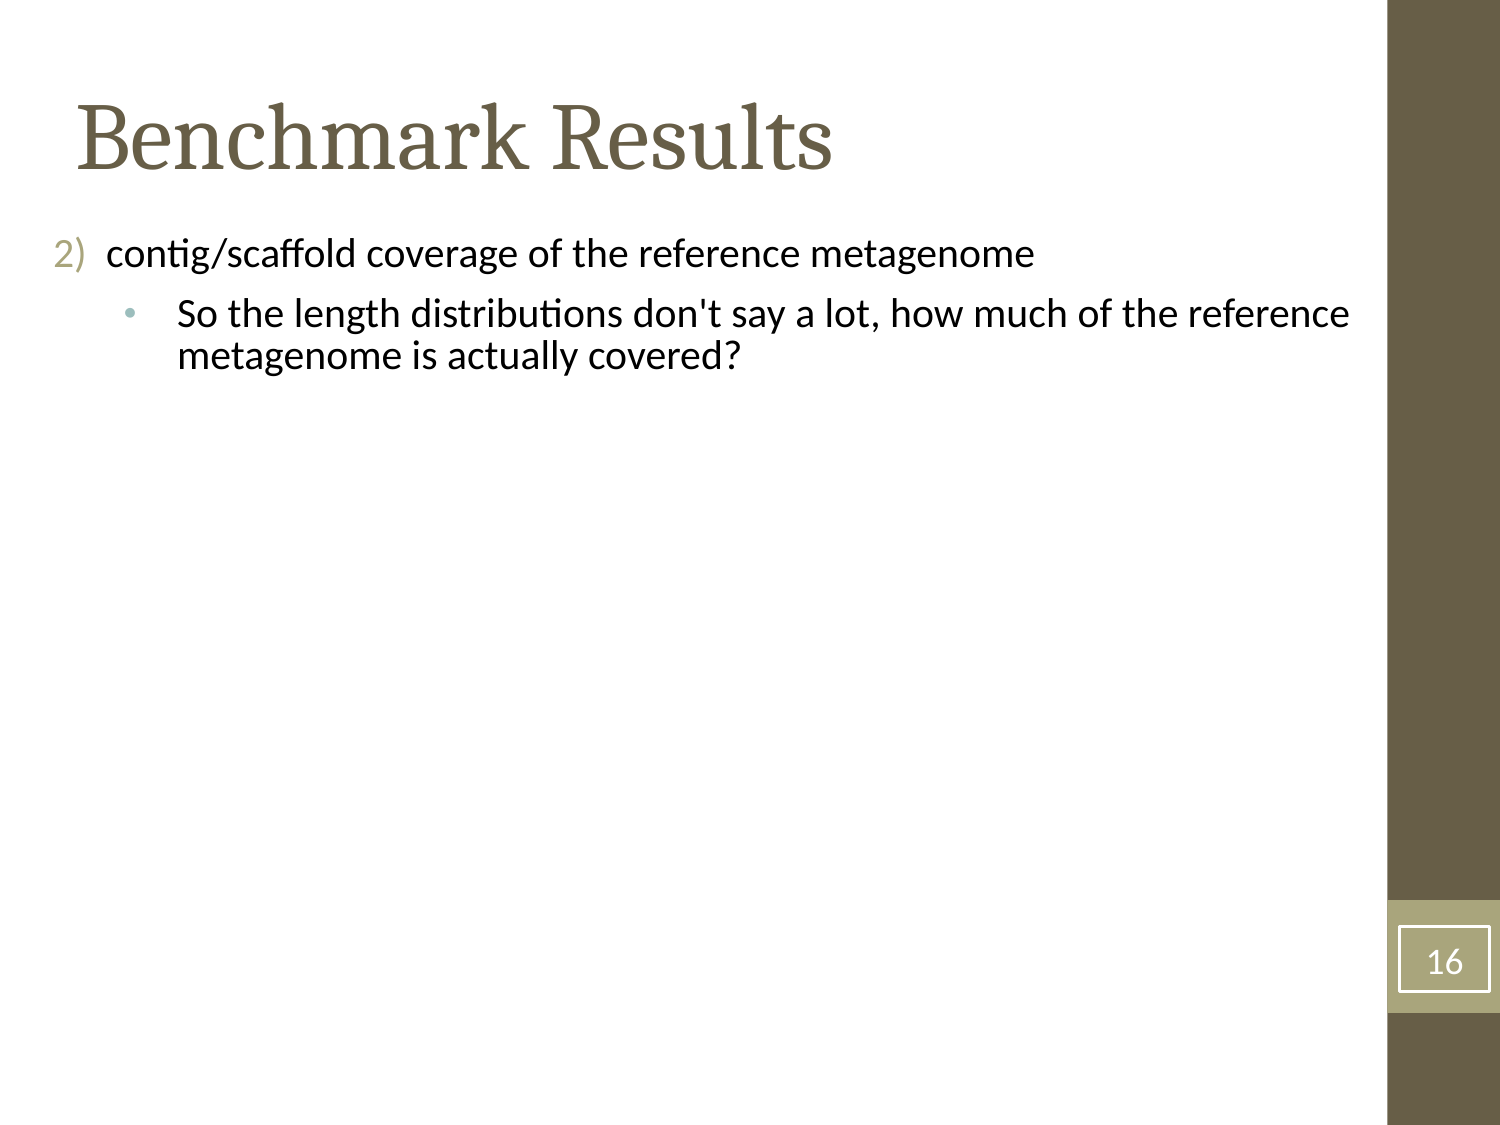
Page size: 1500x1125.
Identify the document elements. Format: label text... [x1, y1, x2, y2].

title Benchmark Results [75, 82, 1326, 195]
list contig/scaﬀold coverage of the reference metagenome So the length distributions don't say a lot, how much of the reference metagenome is actually covered? [35, 236, 1382, 1063]
